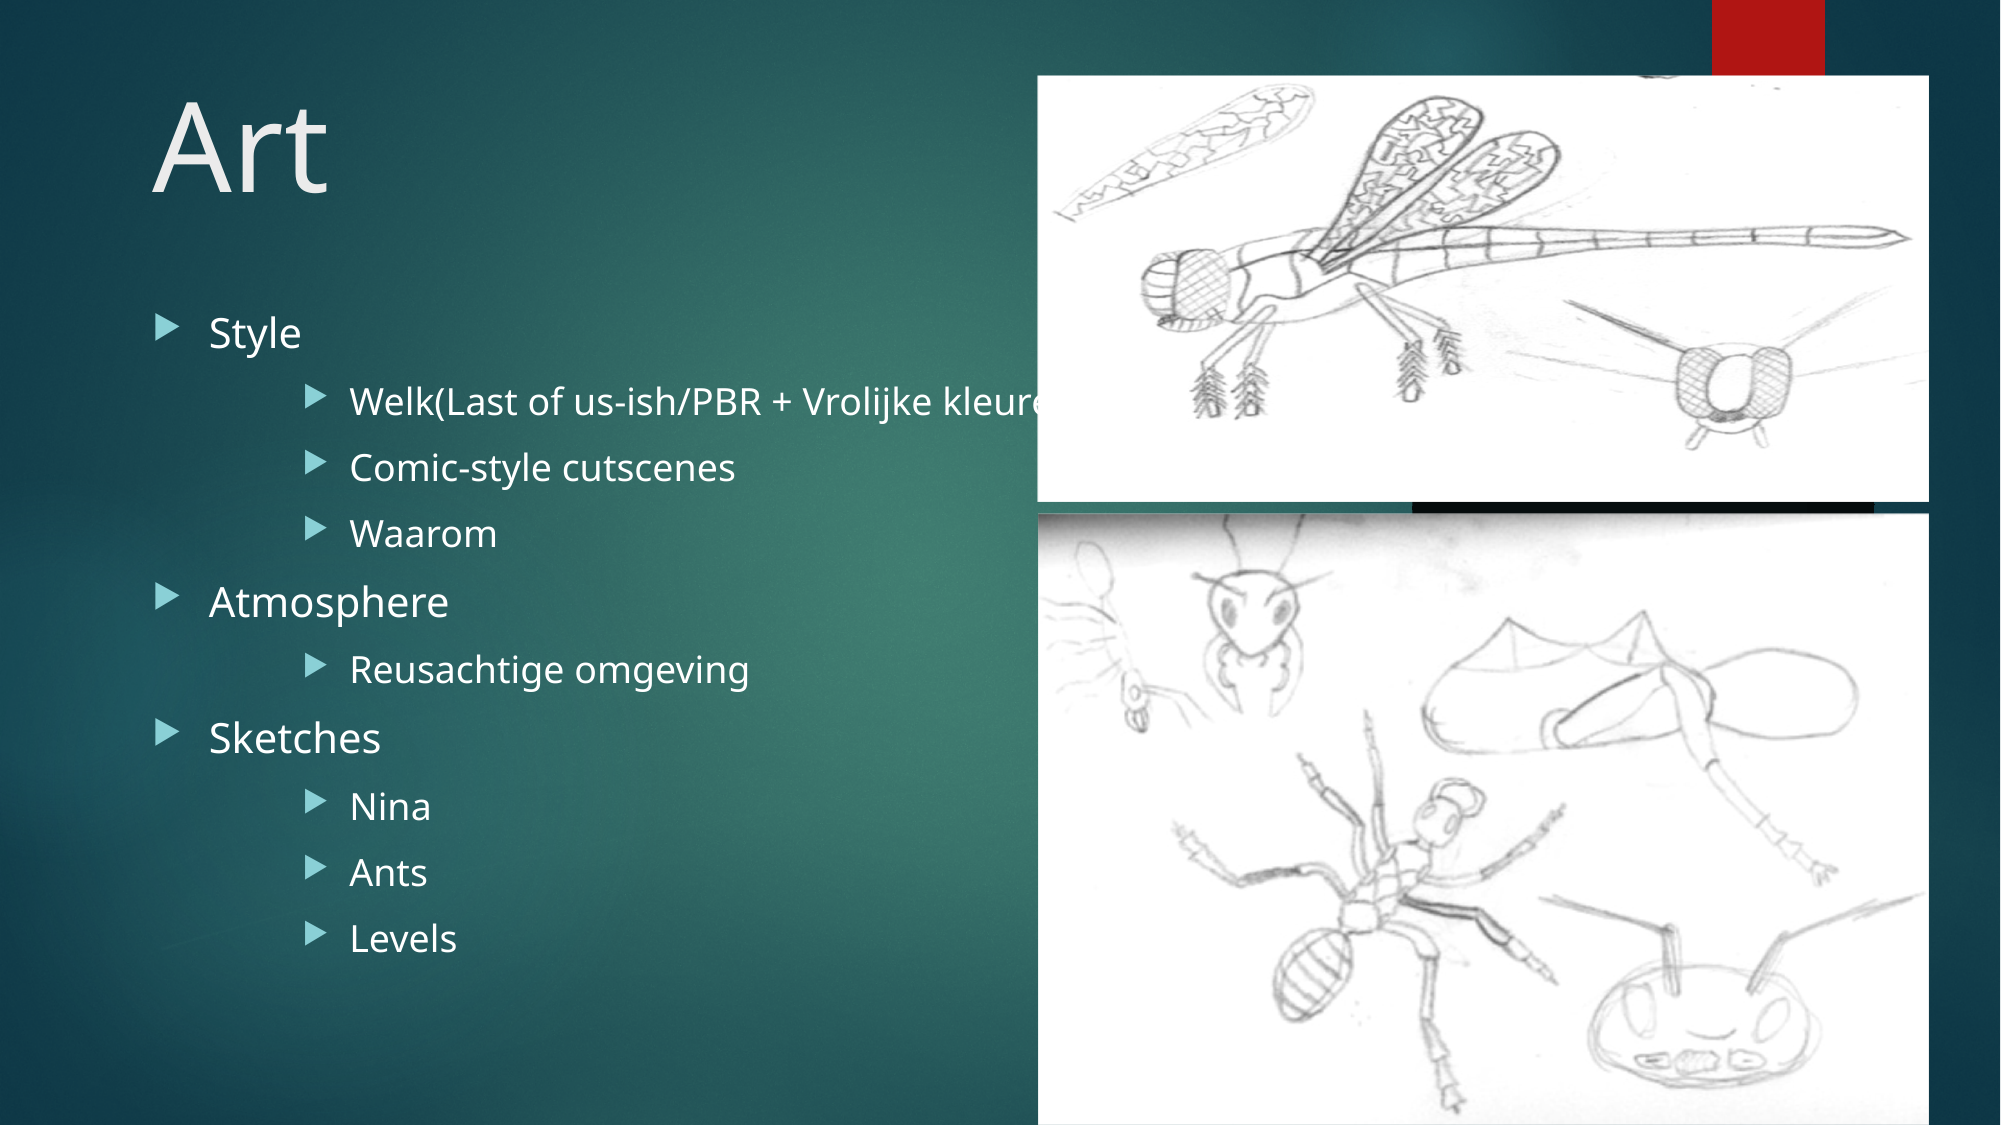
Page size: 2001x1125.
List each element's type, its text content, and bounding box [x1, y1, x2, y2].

title Art [137, 59, 366, 278]
list Style Welk(Last of us-ish/PBR + Vrolijke kleuren) Comic-style cutscenes Waarom Atmosphere Reusachtige omgeving Sketches Nina Ants Levels [137, 299, 1147, 1014]
picture [1037, 75, 1929, 502]
picture [1037, 513, 1929, 1125]
